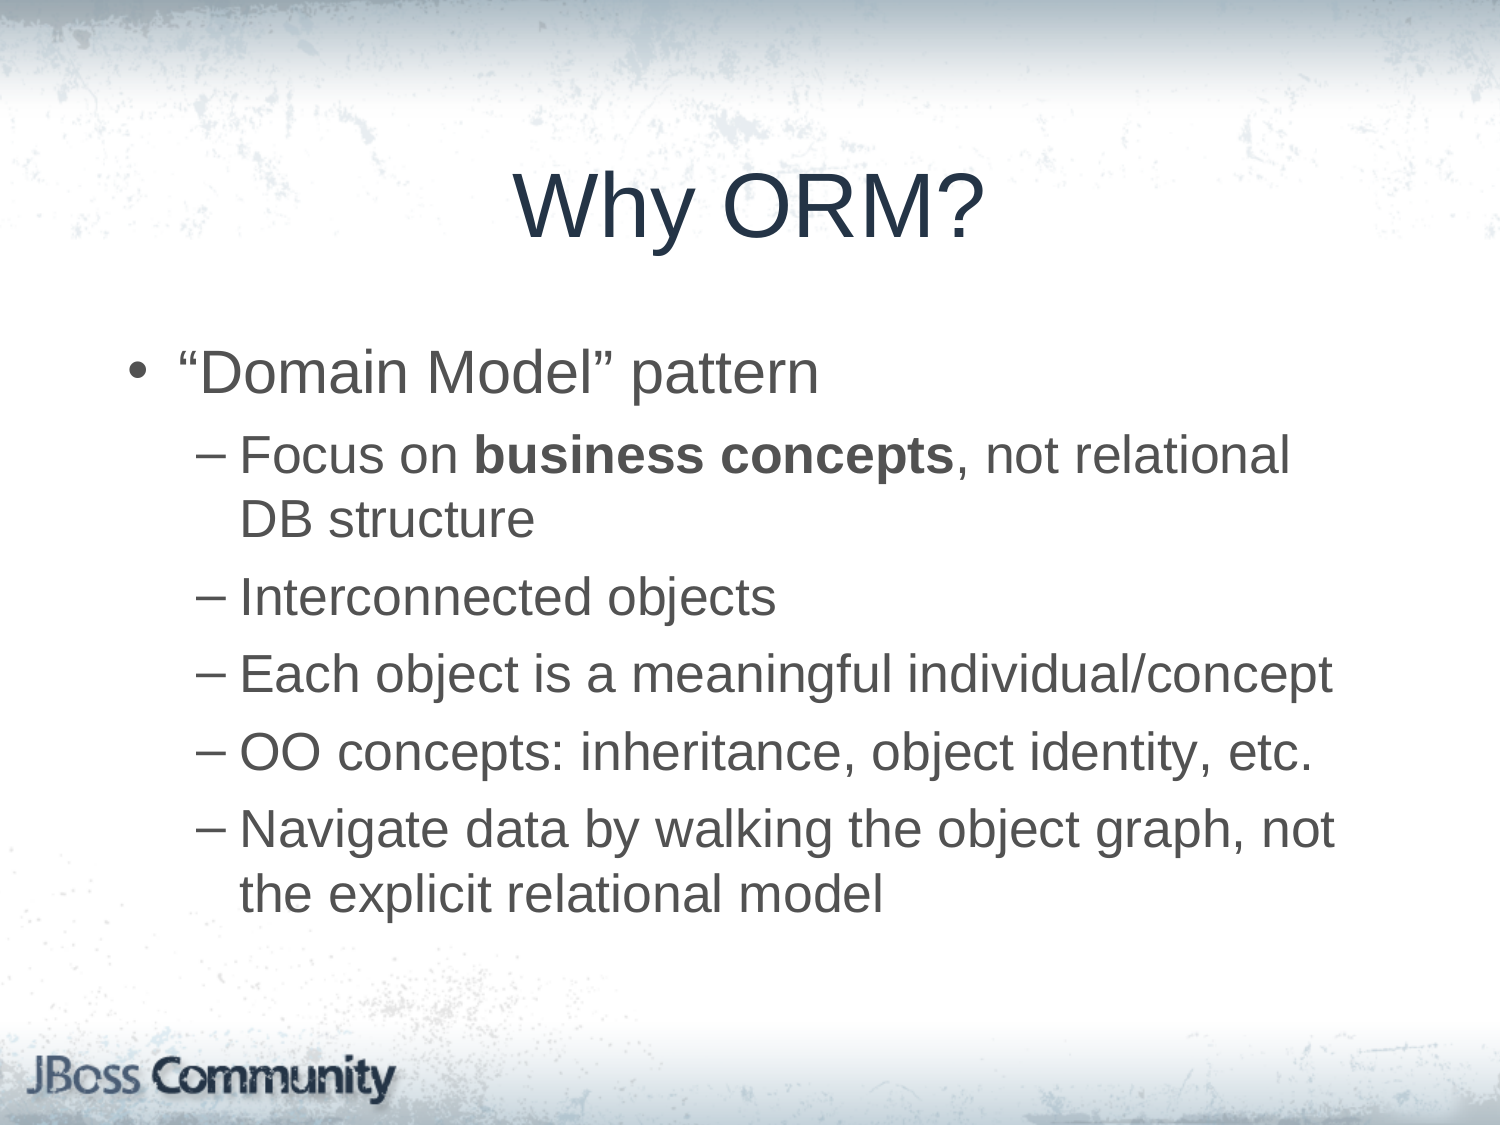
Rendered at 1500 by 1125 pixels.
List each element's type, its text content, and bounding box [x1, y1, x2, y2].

list “Domain Model” pattern Focus on business concepts, not relational DB structure Interconnected objects Each object is a meaningful individual/concept OO concepts: inheritance, object identity, etc. Navigate data by walking the object graph, not the explicit relational model [112, 324, 1388, 1015]
title Why ORM? [112, 99, 1388, 303]
picture [0, 0, 1500, 1125]
